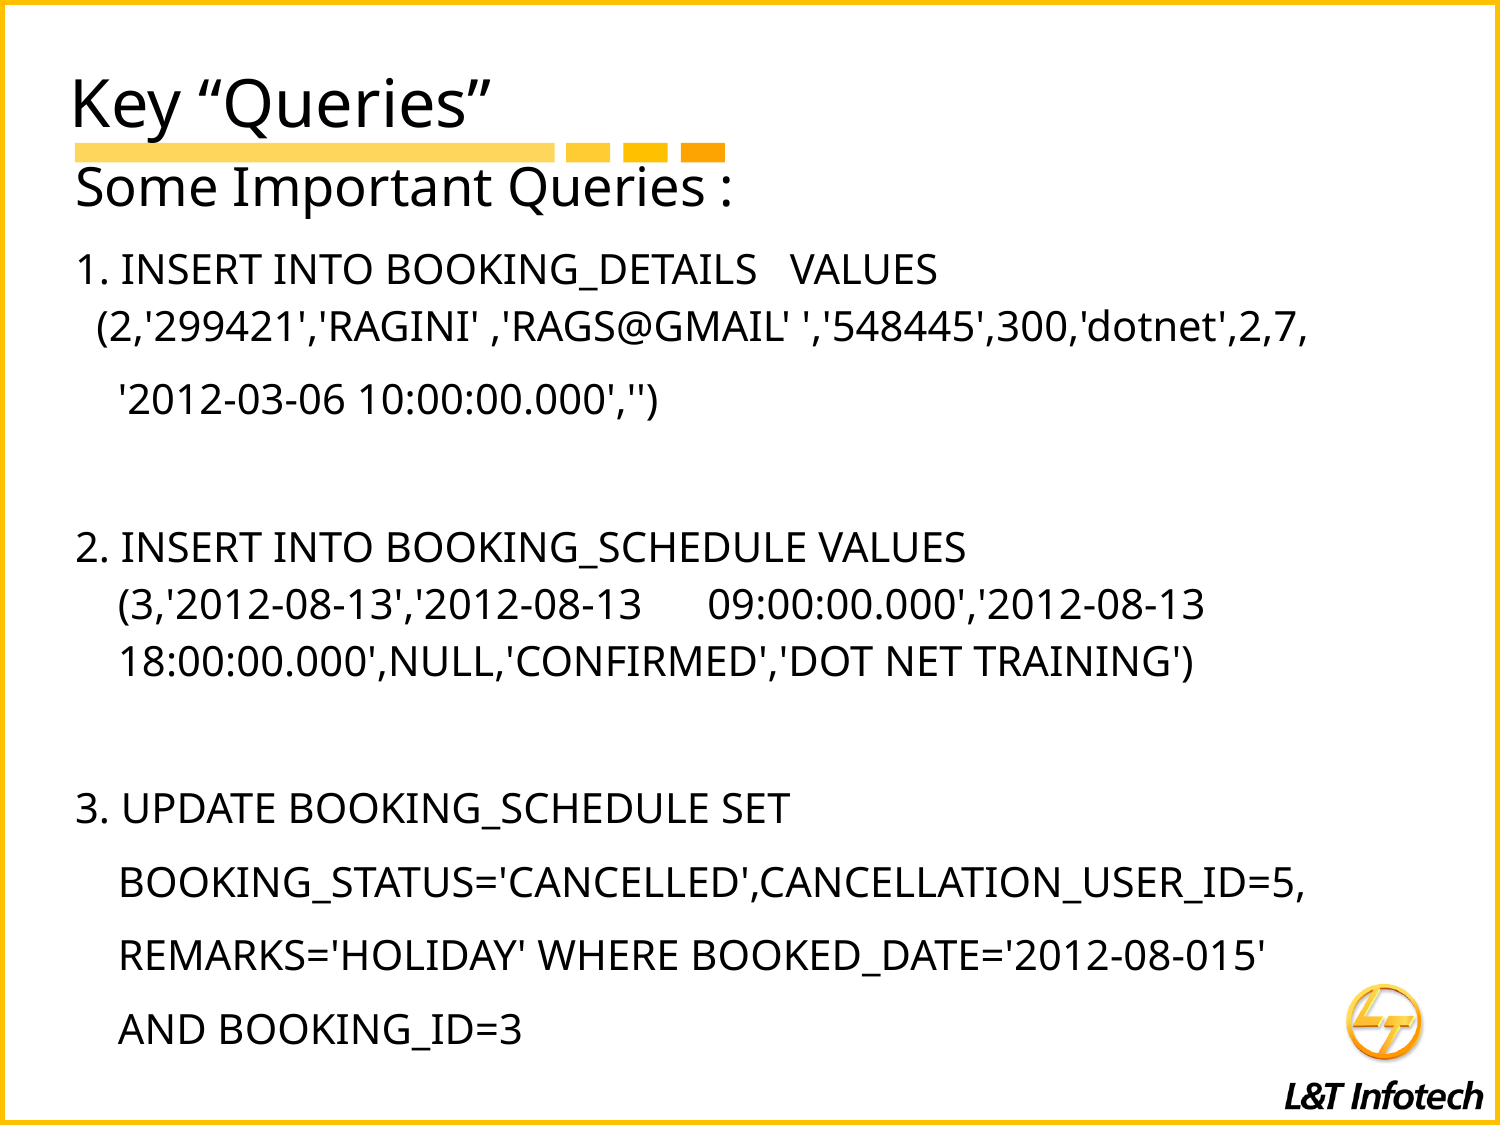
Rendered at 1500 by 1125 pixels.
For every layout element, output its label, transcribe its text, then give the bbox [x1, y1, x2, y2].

picture [1263, 960, 1495, 1120]
title Key “Queries” [37, 37, 1426, 166]
subtitle Some Important Queries : 1. INSERT INTO BOOKING_DETAILS VALUES (2,'299421','RAGINI' ,'RAGS@GMAIL' ','548445',300,'dotnet',2,7, '2012-03-06 10:00:00.000','') 2. INSERT INTO BOOKING_SCHEDULE VALUES (3,'2012-08-13','2012-08-13 09:00:00.000','2012-08-13 18:00:00.000',NULL,'CONFIRMED','DOT NET TRAINING') 3. UPDATE BOOKING_SCHEDULE SET BOOKING_STATUS='CANCELLED',CANCELLATION_USER_ID=5, REMARKS='HOLIDAY' WHERE BOOKED_DATE='2012-08-015' AND BOOKING_ID=3 [75, 181, 1426, 1024]
